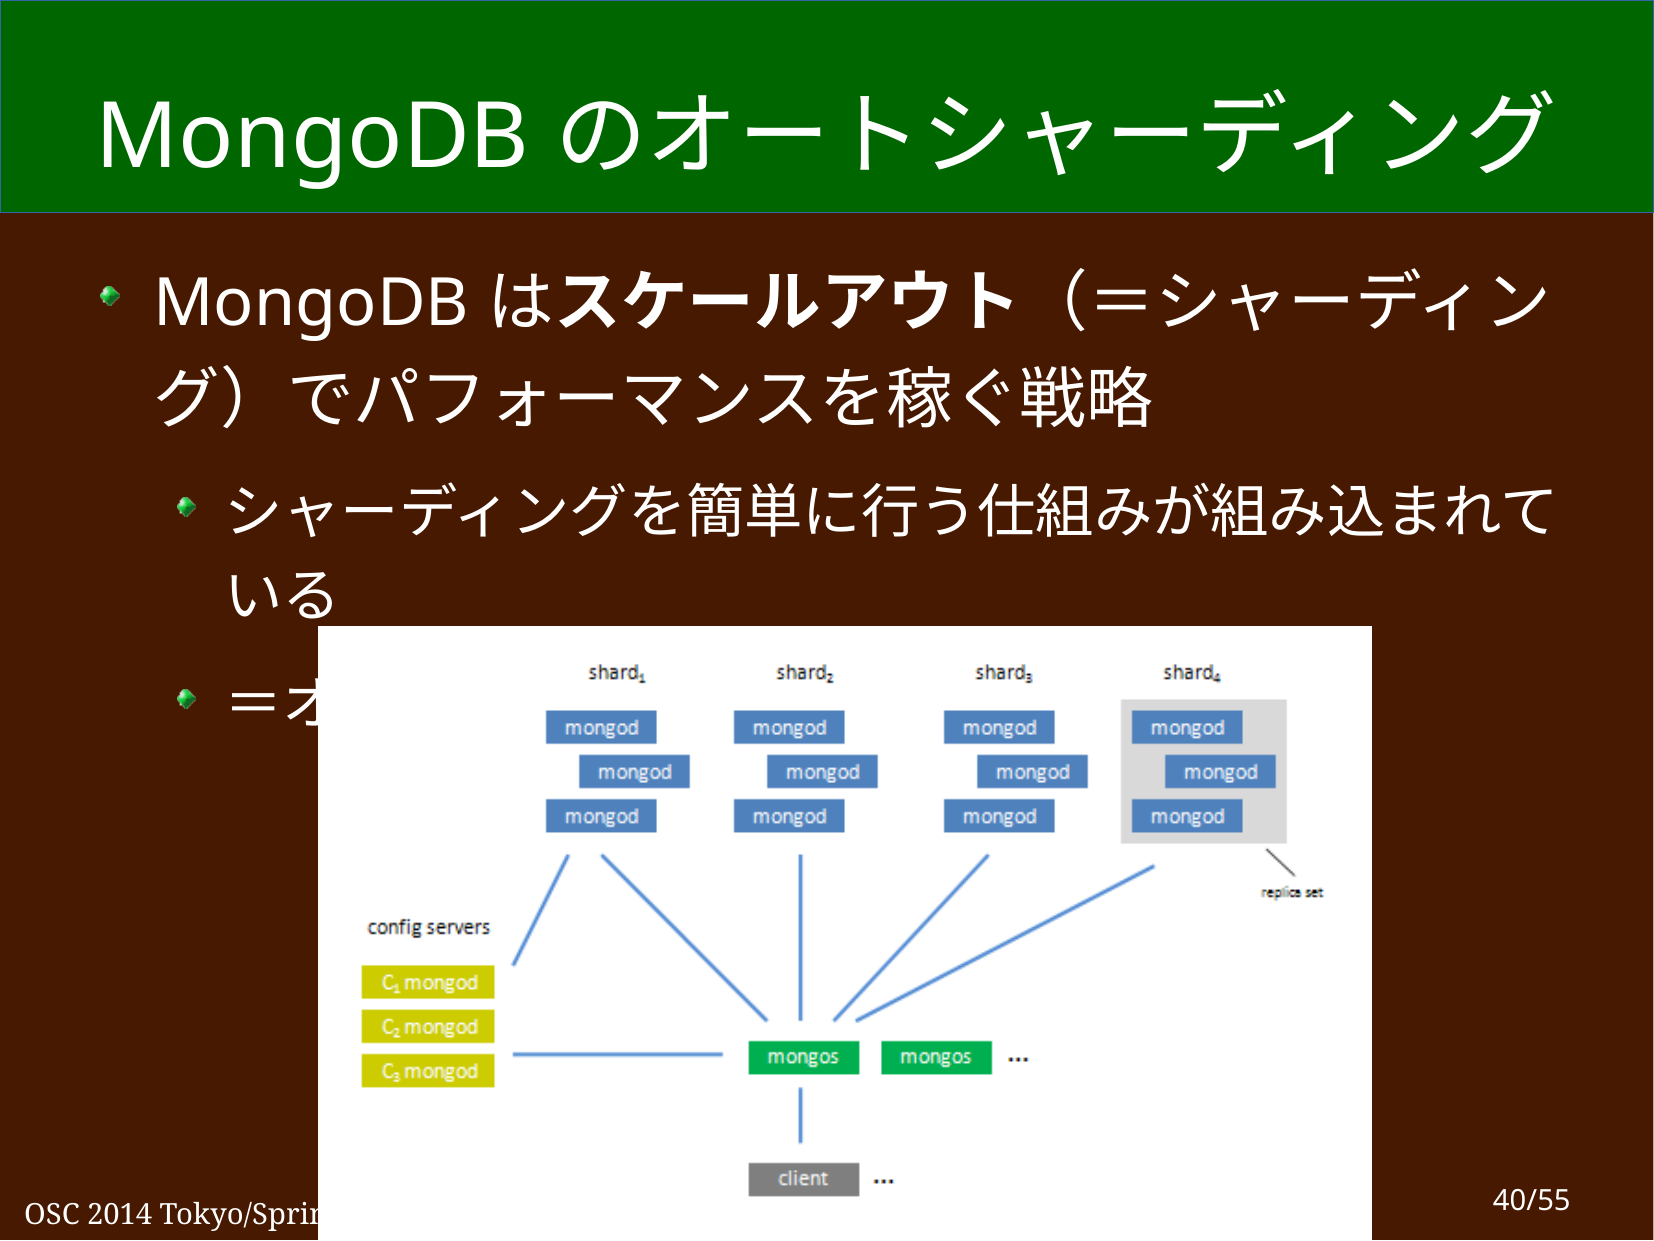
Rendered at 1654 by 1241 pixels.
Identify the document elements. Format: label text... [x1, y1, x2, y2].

picture [318, 626, 1372, 1241]
list MongoDBはスケールアウト（＝シャーディング）でパフォーマンスを稼ぐ戦略 シャーディングを簡単に行う仕組みが組み込まれている ＝オートシャーディング [82, 247, 1571, 968]
title MongoDBのオートシャーディング [82, 49, 1571, 207]
